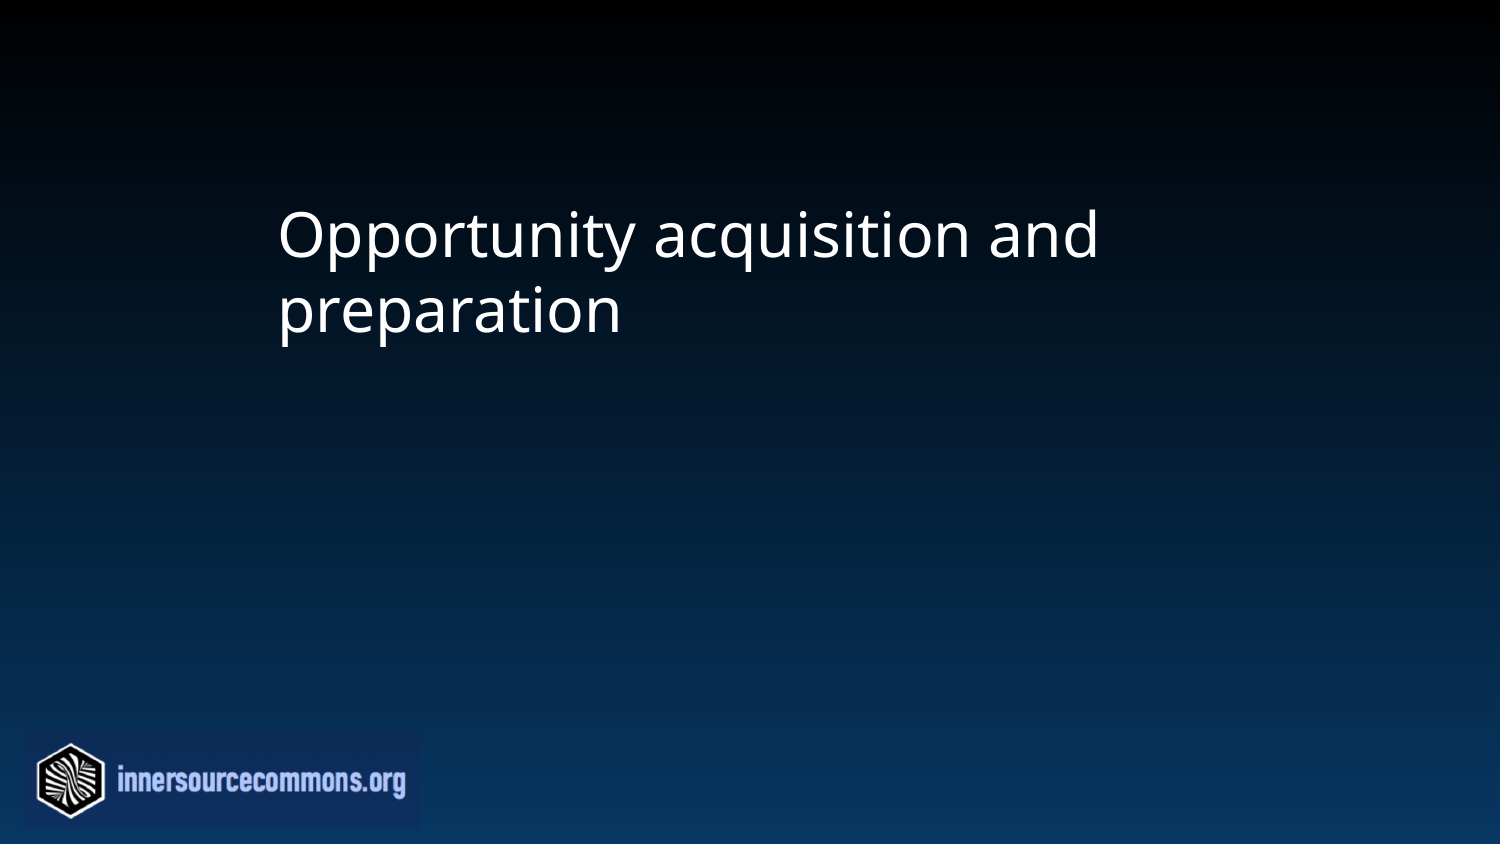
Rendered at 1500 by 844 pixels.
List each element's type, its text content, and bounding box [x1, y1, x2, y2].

text_box Opportunity acquisition and preparation [262, 180, 1360, 267]
picture [23, 732, 420, 830]
